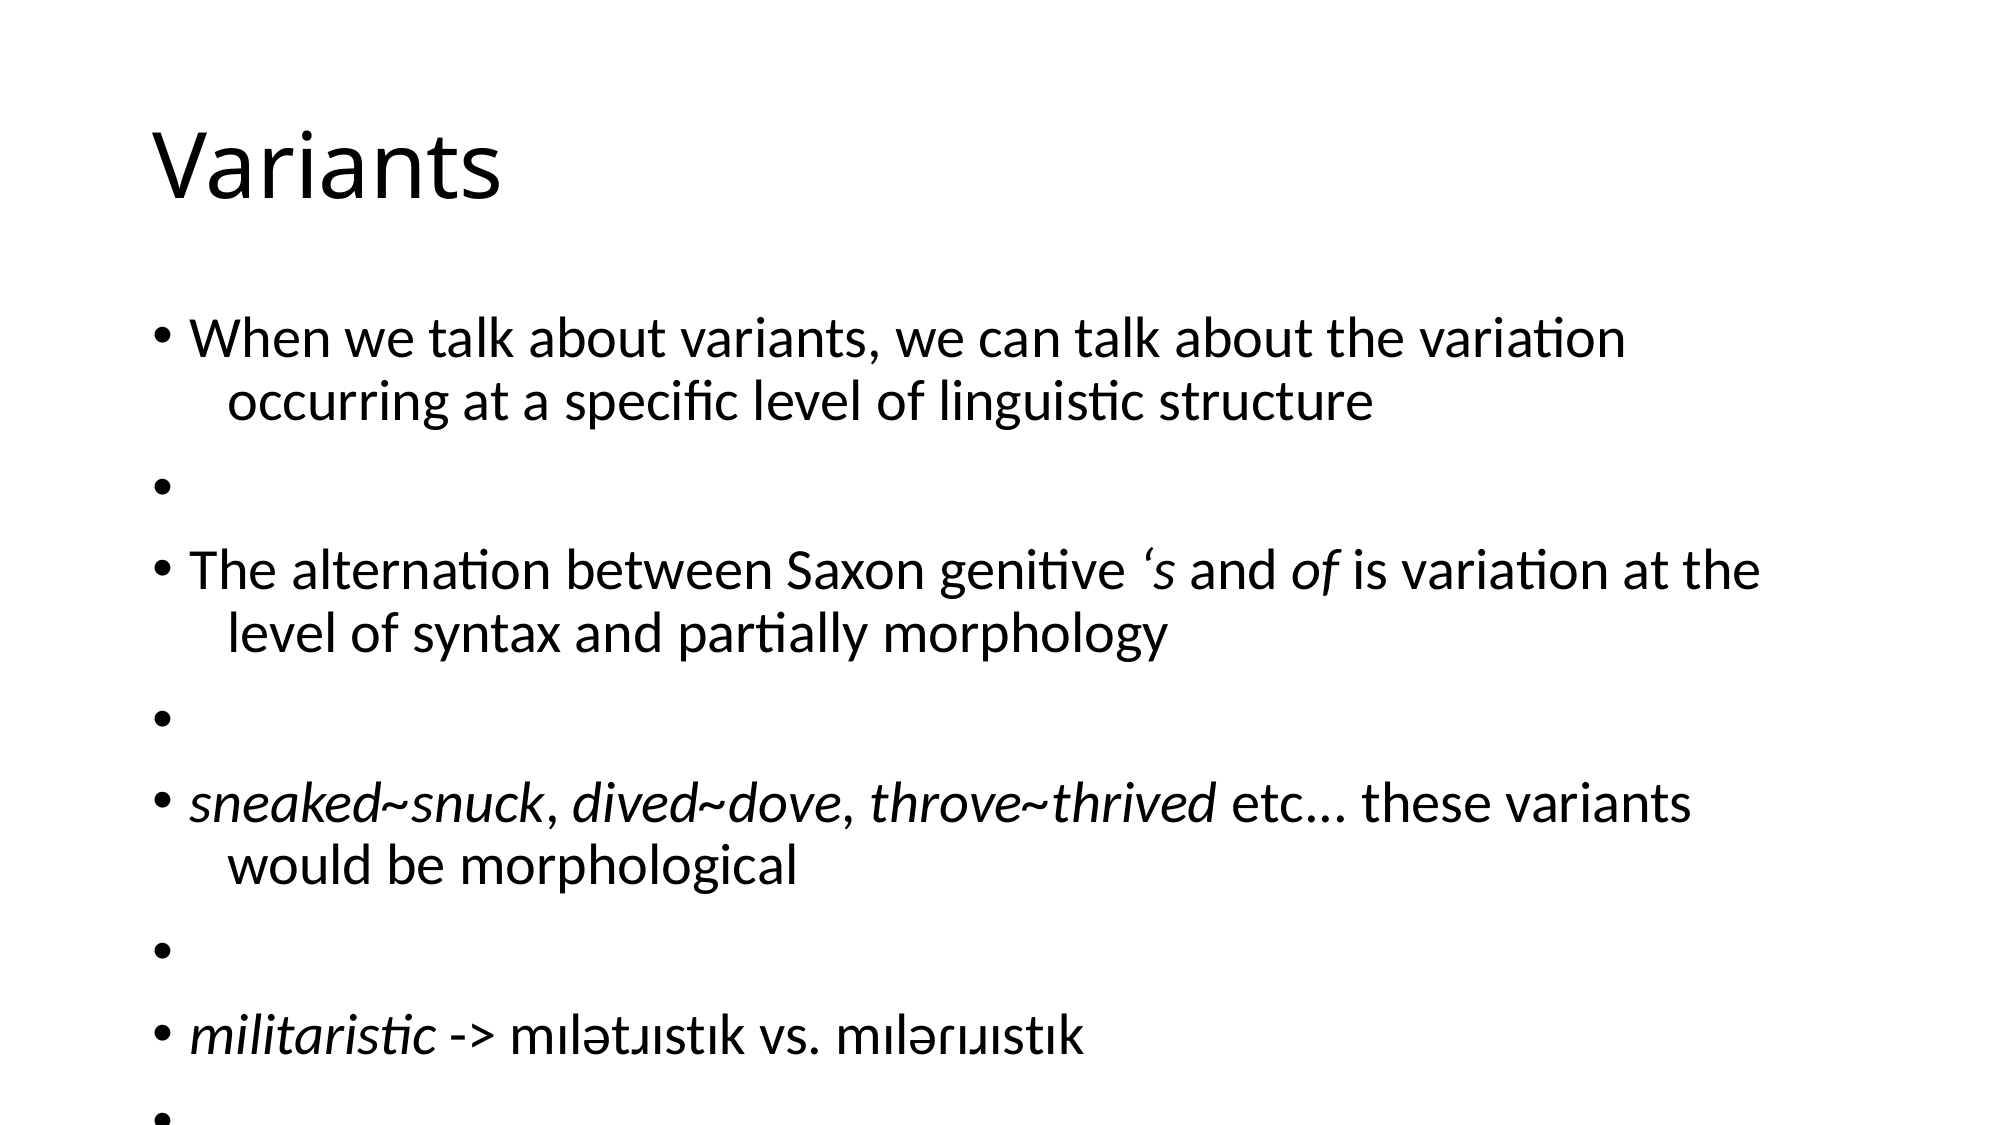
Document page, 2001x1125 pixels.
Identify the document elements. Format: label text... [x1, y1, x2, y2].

list When we talk about variants, we can talk about the variation occurring at a specific level of linguistic structure The alternation between Saxon genitive ‘s and of is variation at the level of syntax and partially morphology sneaked~snuck, dived~dove, throve~thrived etc... these variants would be morphological militaristic -> mɪlətɹɪstɪk vs. mɪləɾɪɹɪstɪk [137, 299, 1863, 1097]
title Variants [137, 59, 1863, 278]
